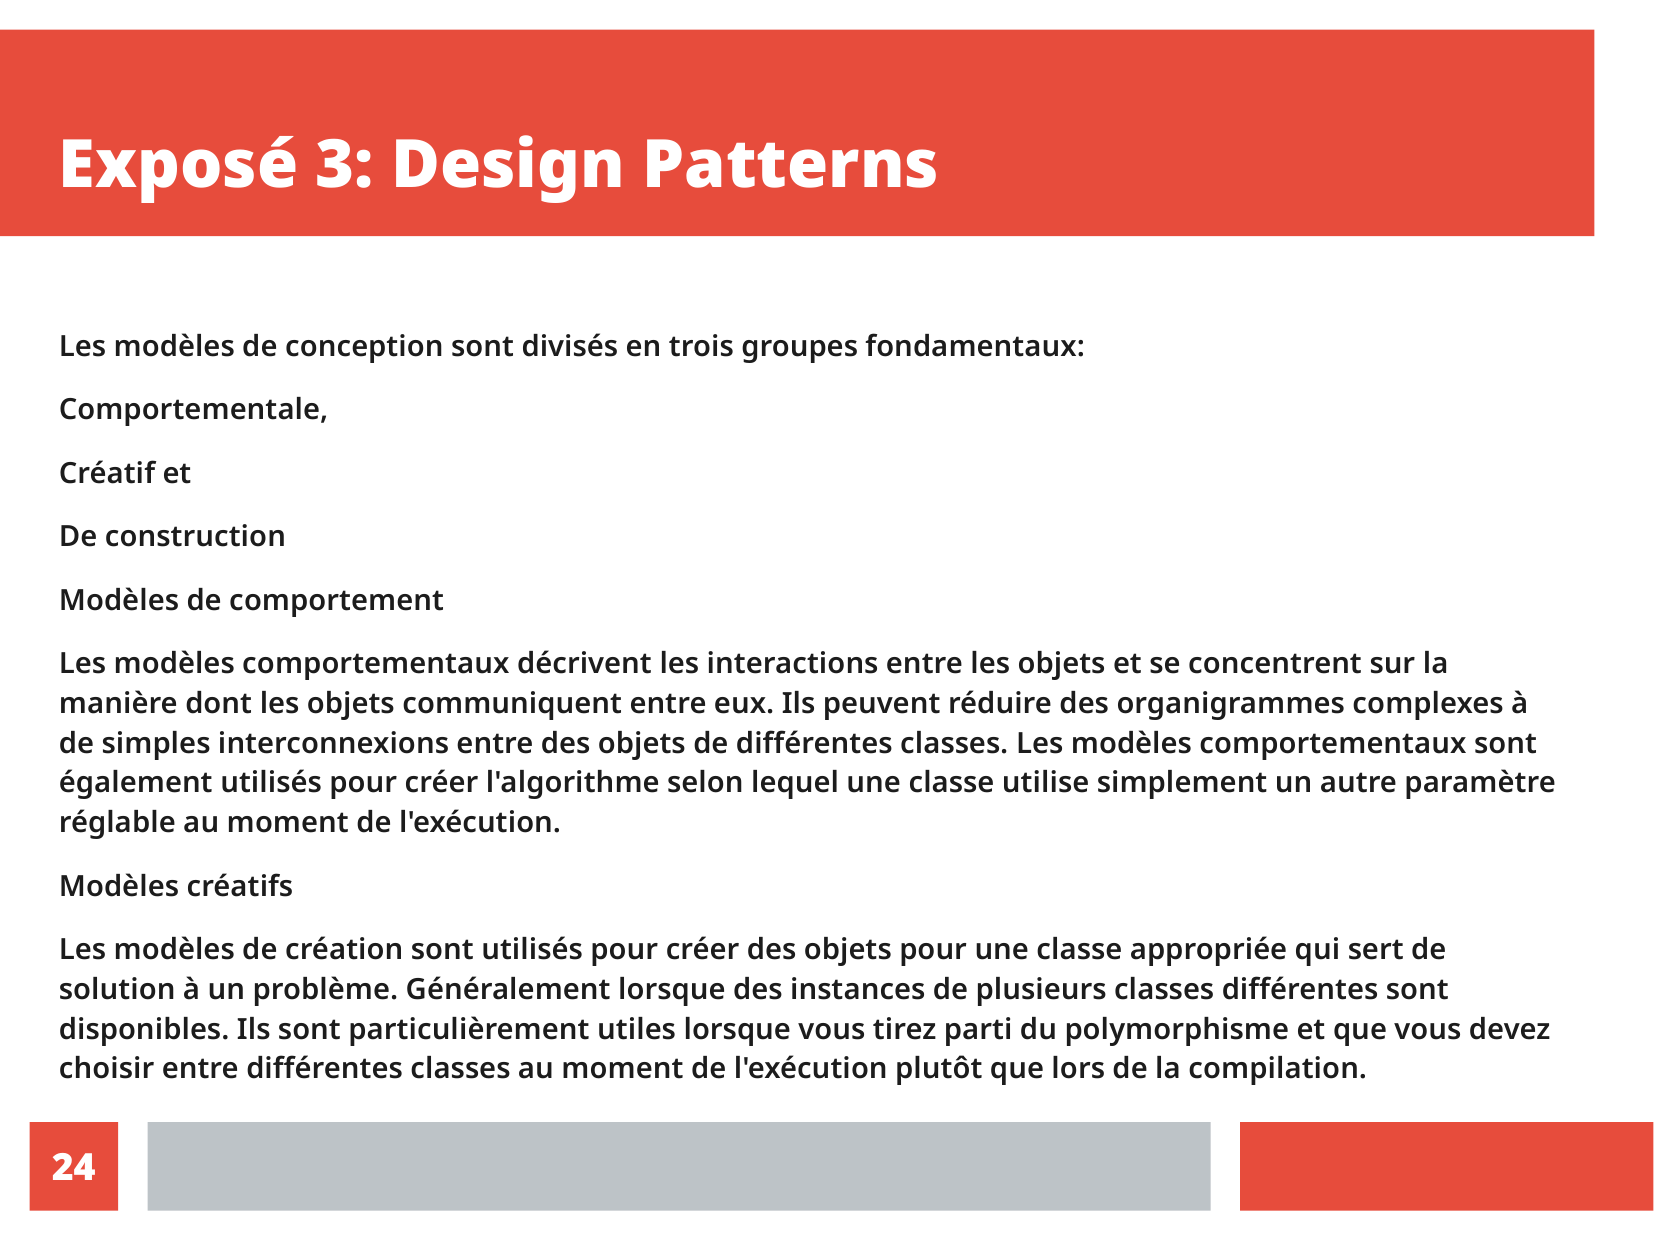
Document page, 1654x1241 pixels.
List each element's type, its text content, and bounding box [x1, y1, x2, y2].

list Les modèles de conception sont divisés en trois groupes fondamentaux: Comportementale, Créatif et De construction Modèles de comportement Les modèles comportementaux décrivent les interactions entre les objets et se concentrent sur la manière dont les objets communiquent entre eux. Ils peuvent réduire des organigrammes complexes à de simples interconnexions entre des objets de différentes classes. Les modèles comportementaux sont également utilisés pour créer l'algorithme selon lequel une classe utilise simplement un autre paramètre réglable au moment de l'exécution. Modèles créatifs Les modèles de création sont utilisés pour créer des objets pour une classe appropriée qui sert de solution à un problème. Généralement lorsque des instances de plusieurs classes différentes sont disponibles. Ils sont particulièrement utiles lorsque vous tirez parti du polymorphisme et que vous devez choisir entre différentes classes au moment de l'exécution plutôt que lors de la compilation. [59, 324, 1565, 1093]
title Exposé 3: Design Patterns [59, 59, 1595, 207]
